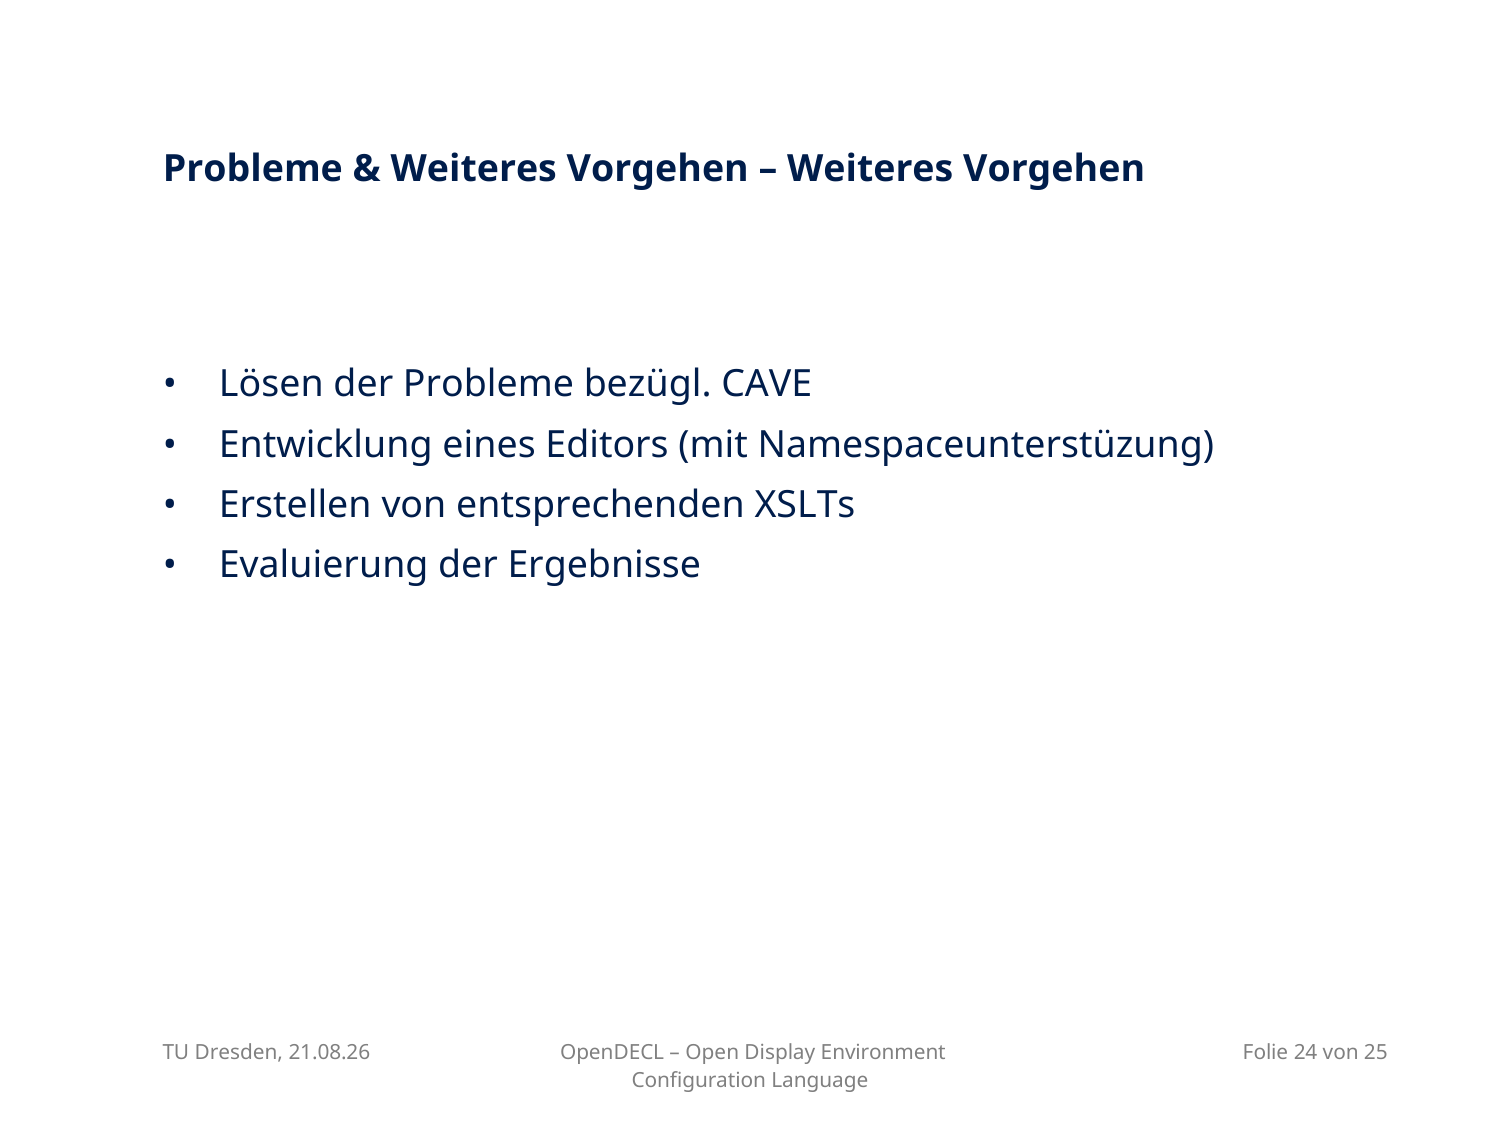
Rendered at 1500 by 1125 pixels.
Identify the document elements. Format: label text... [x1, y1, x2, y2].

list Probleme & Weiteres Vorgehen – Weiteres Vorgehen Lösen der Probleme bezügl. CAVE Entwicklung eines Editors (mit Namespaceunterstüzung) Erstellen von entsprechenden XSLTs Evaluierung der Ergebnisse [162, 133, 1418, 709]
